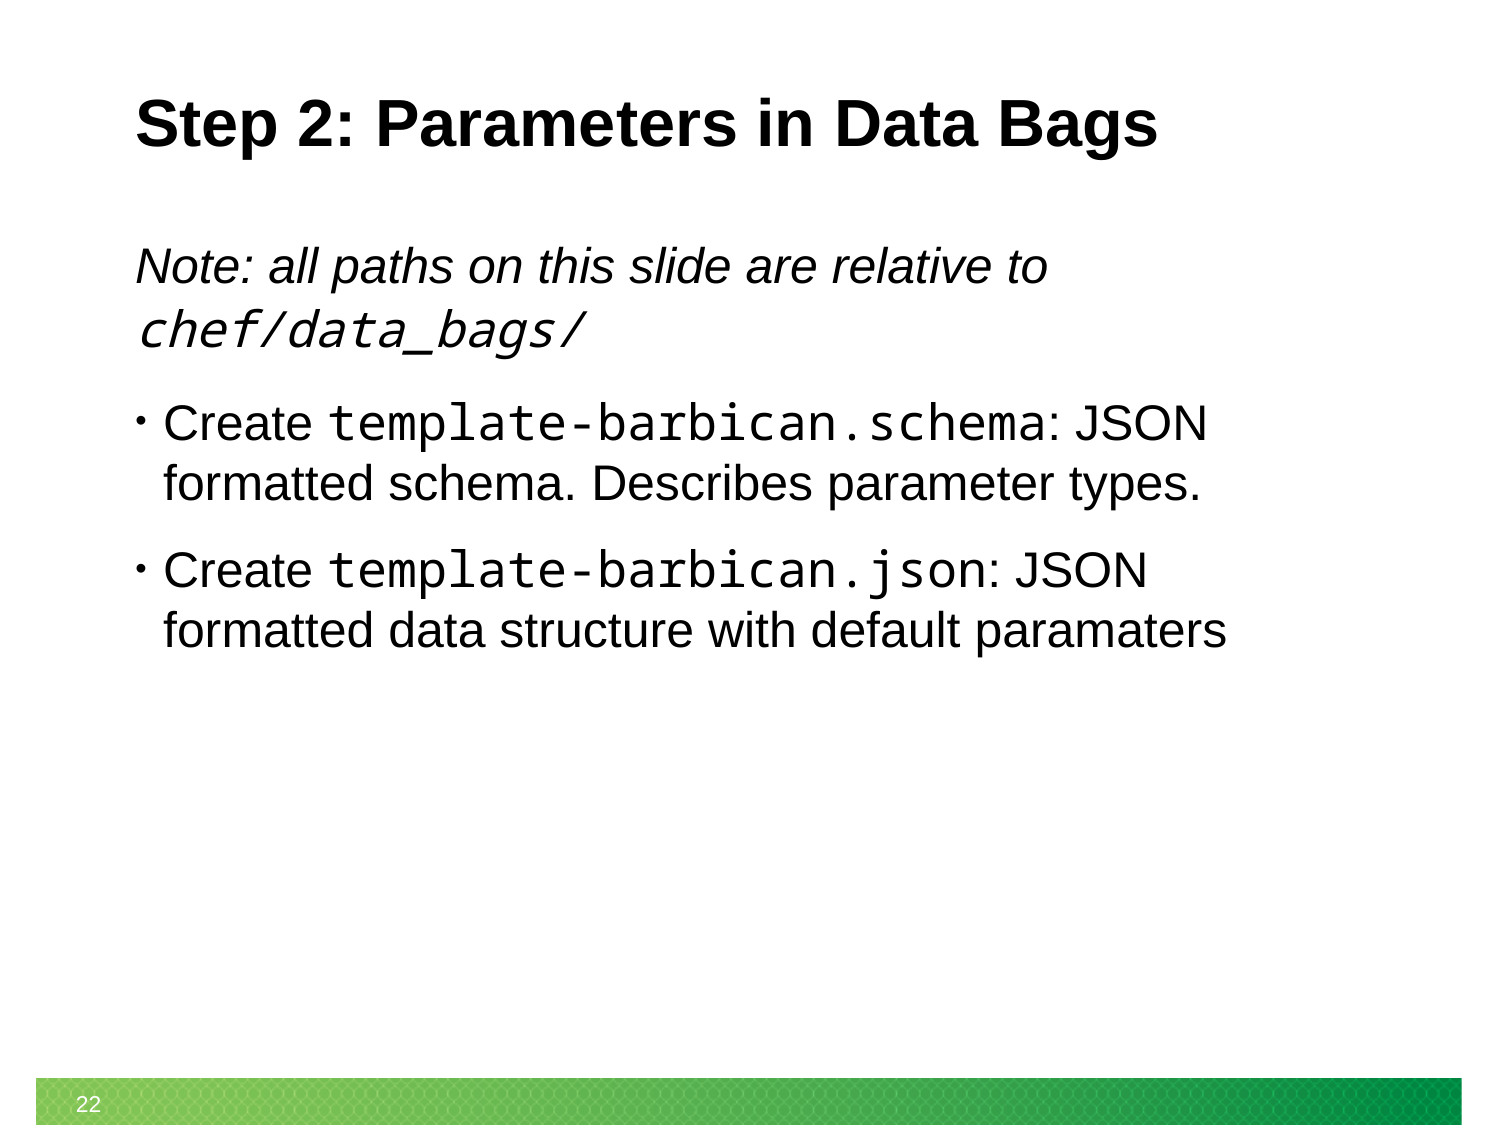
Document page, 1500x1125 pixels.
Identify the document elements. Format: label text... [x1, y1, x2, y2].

title Step 2: Parameters in Data Bags [135, 41, 1372, 204]
list Note: all paths on this slide are relative to chef/data_bags/ Create template-barbican.schema: JSON formatted schema. Describes parameter types. Create template-barbican.json: JSON formatted data structure with default paramaters [135, 238, 1372, 892]
picture [36, 1078, 1462, 1125]
